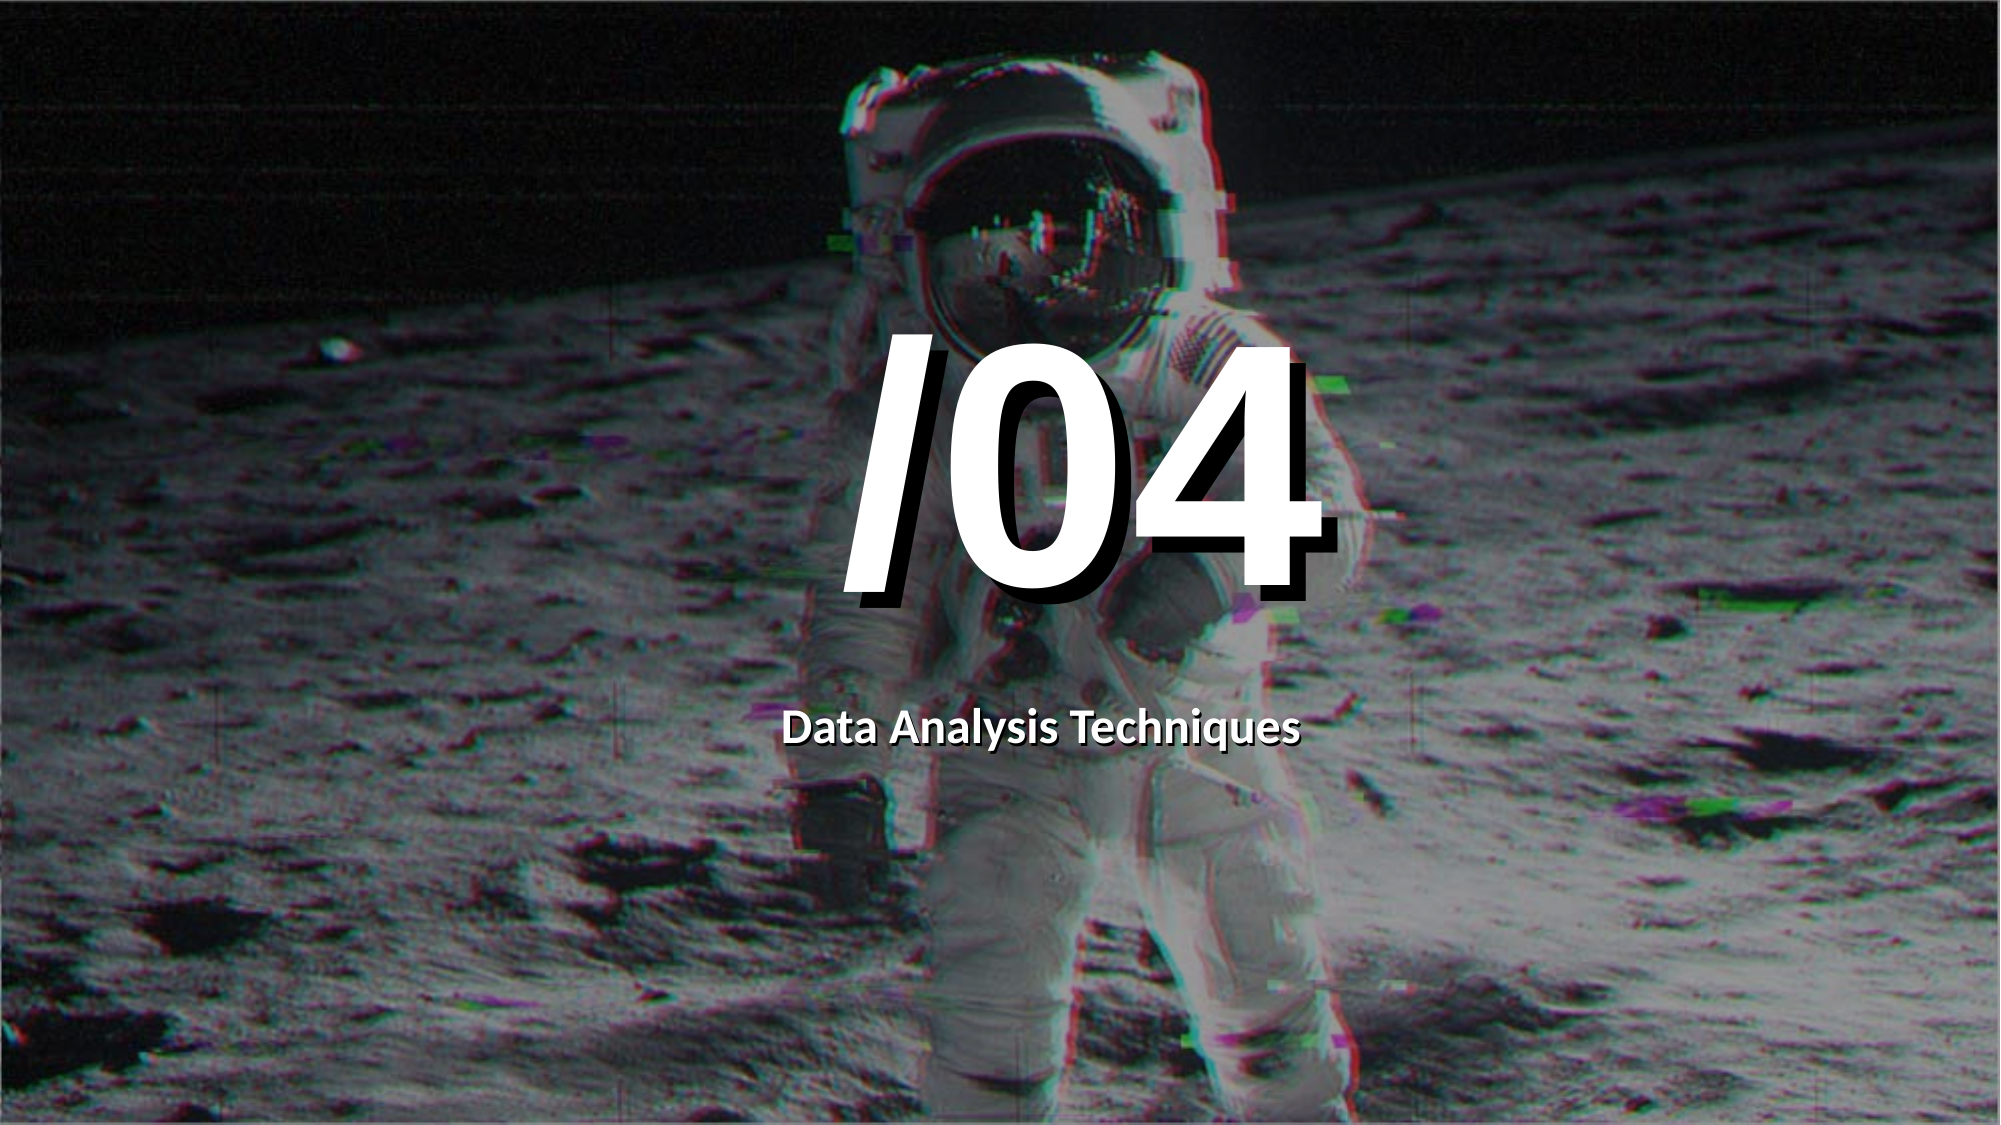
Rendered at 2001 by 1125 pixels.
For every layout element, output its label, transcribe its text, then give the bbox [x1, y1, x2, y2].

title Data Analysis Techniques [596, 693, 1486, 841]
text_box /04 [825, 231, 1372, 662]
picture [0, 0, 2000, 1125]
